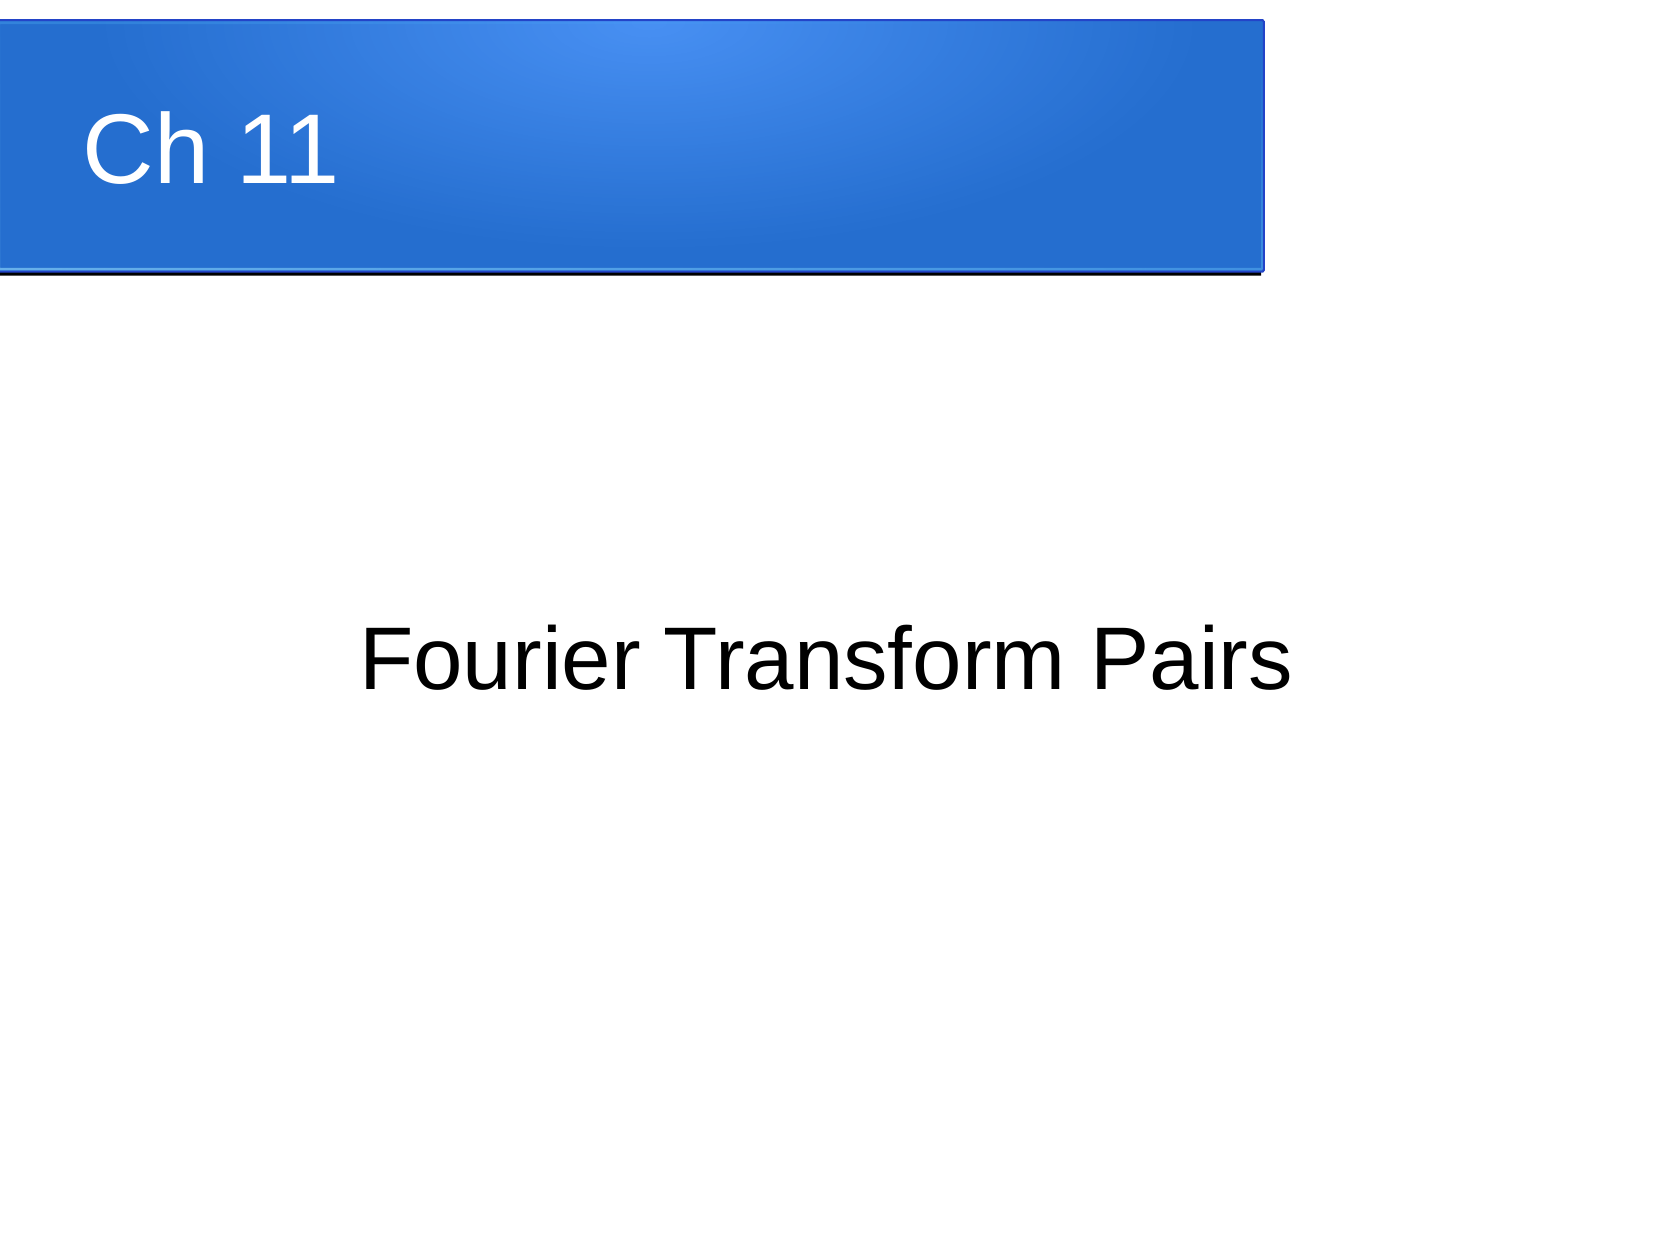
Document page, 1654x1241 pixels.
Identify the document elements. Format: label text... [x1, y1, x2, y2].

subtitle Fourier Transform Pairs [82, 299, 1571, 1019]
title Ch 11 [82, 47, 1235, 252]
